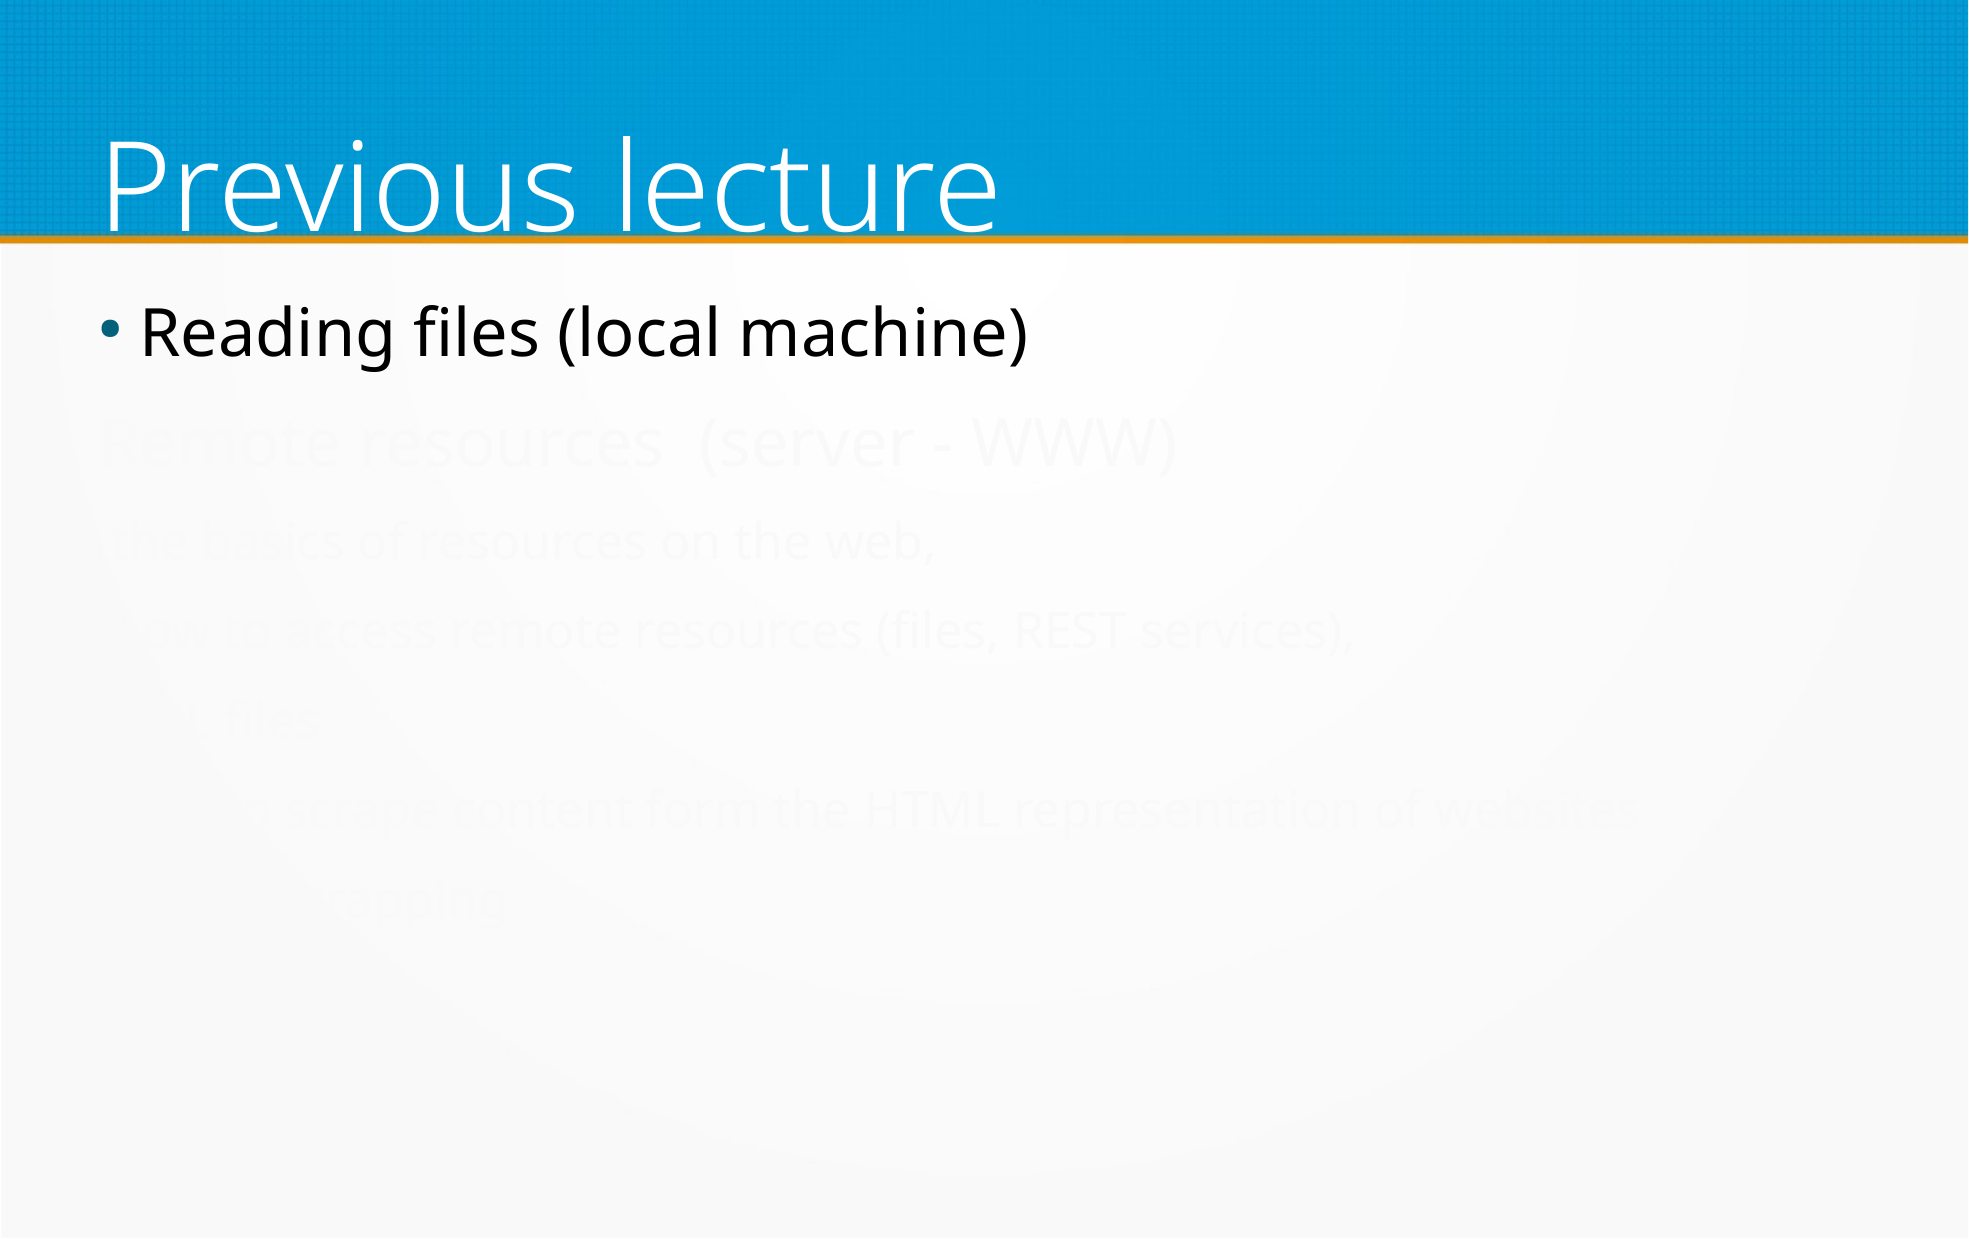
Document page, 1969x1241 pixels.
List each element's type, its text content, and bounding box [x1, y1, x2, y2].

list Reading files (local machine) Remote resources (server - WWW) the basics of resources on the web, how to access remote resources (files, REST services), XML files how to scrape content form the HTML representation of websites → web scrapping [98, 290, 1870, 1010]
picture [0, 233, 1969, 1241]
title Previous lecture [98, 49, 1870, 257]
